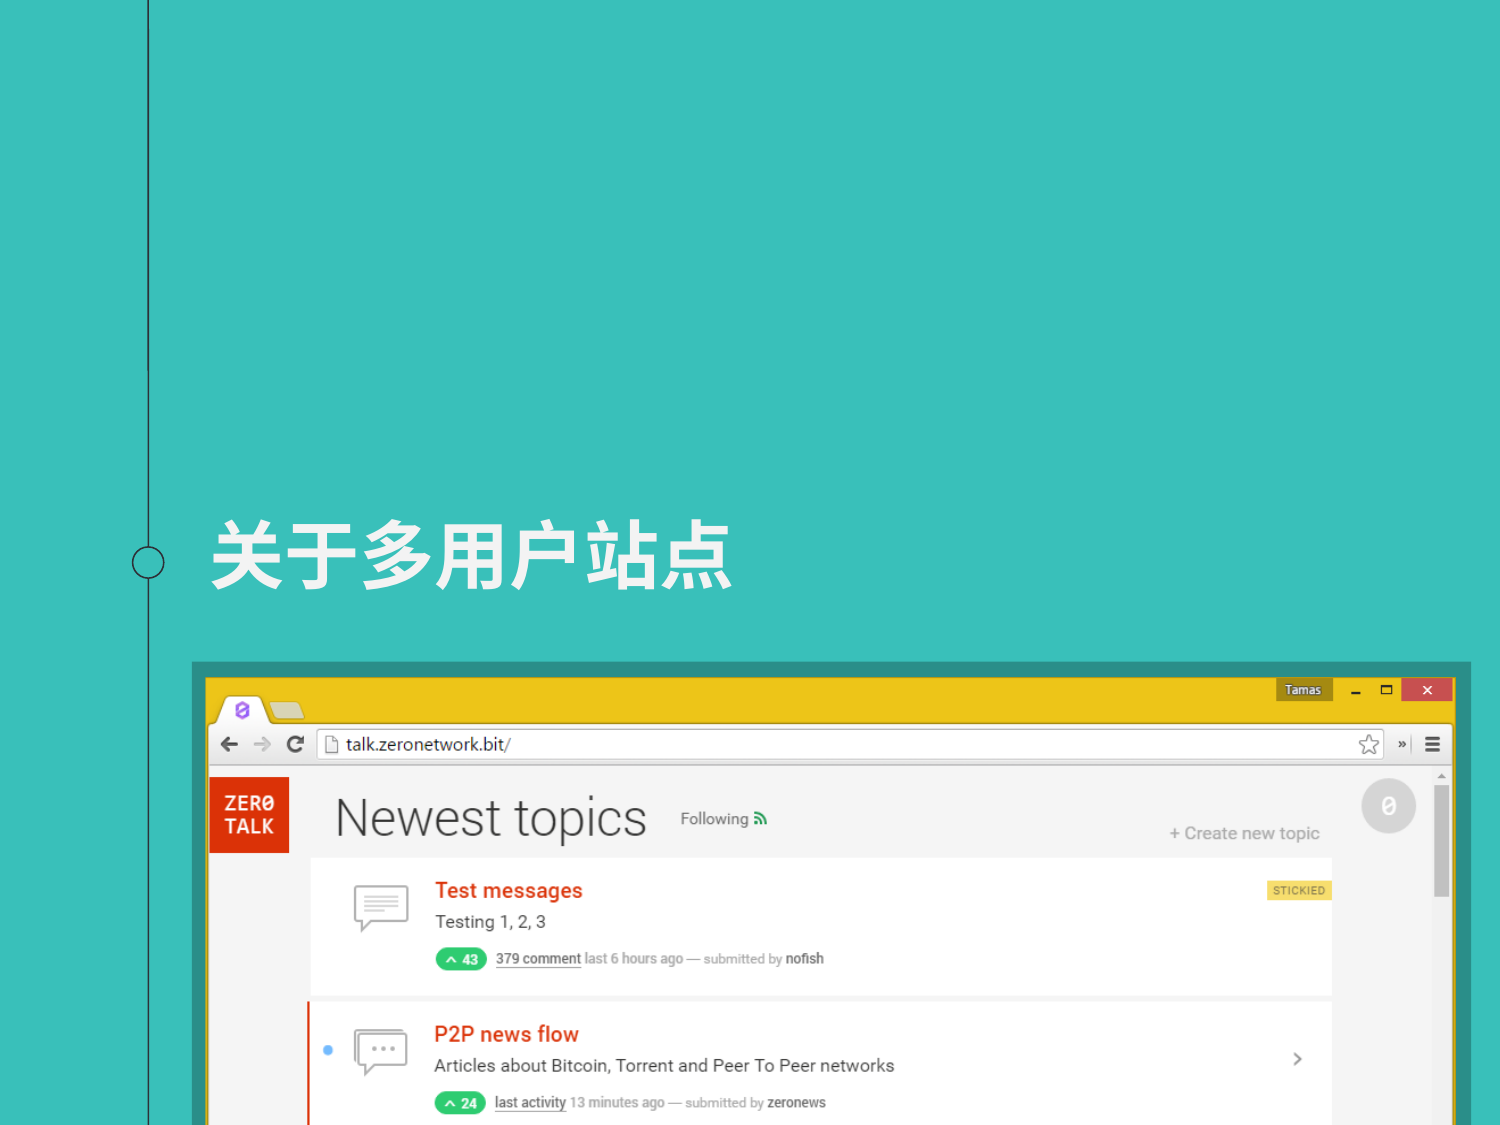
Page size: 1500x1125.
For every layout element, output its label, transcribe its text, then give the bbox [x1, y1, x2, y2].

text_box 关于多用户站点 [194, 446, 1398, 661]
text_box [191, 661, 1472, 1125]
picture [205, 677, 1456, 1125]
